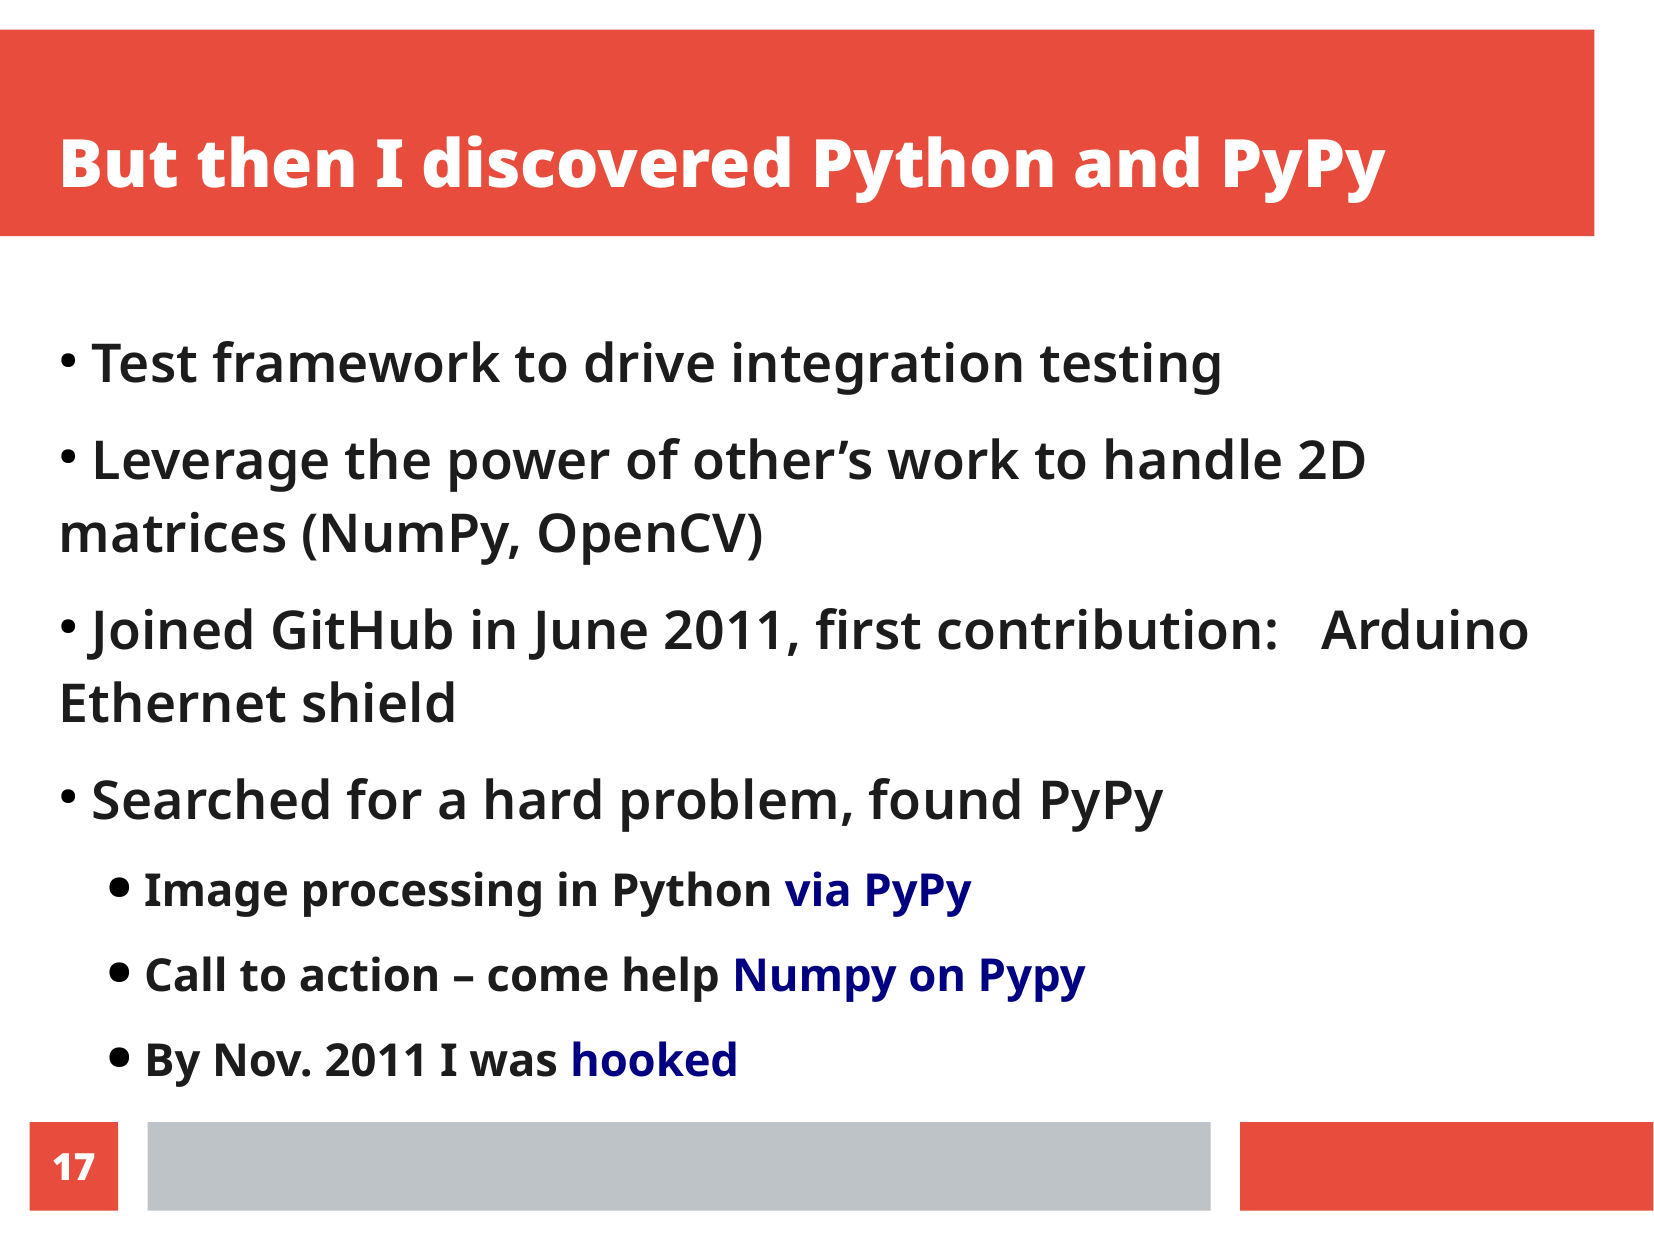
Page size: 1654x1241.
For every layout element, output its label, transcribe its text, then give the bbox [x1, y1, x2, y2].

title But then I discovered Python and PyPy [59, 59, 1595, 207]
list Test framework to drive integration testing Leverage the power of other’s work to handle 2D matrices (NumPy, OpenCV) Joined GitHub in June 2011, first contribution: Arduino Ethernet shield Searched for a hard problem, found PyPy Image processing in Python via PyPy Call to action – come help Numpy on Pypy By Nov. 2011 I was hooked [59, 324, 1565, 1093]
